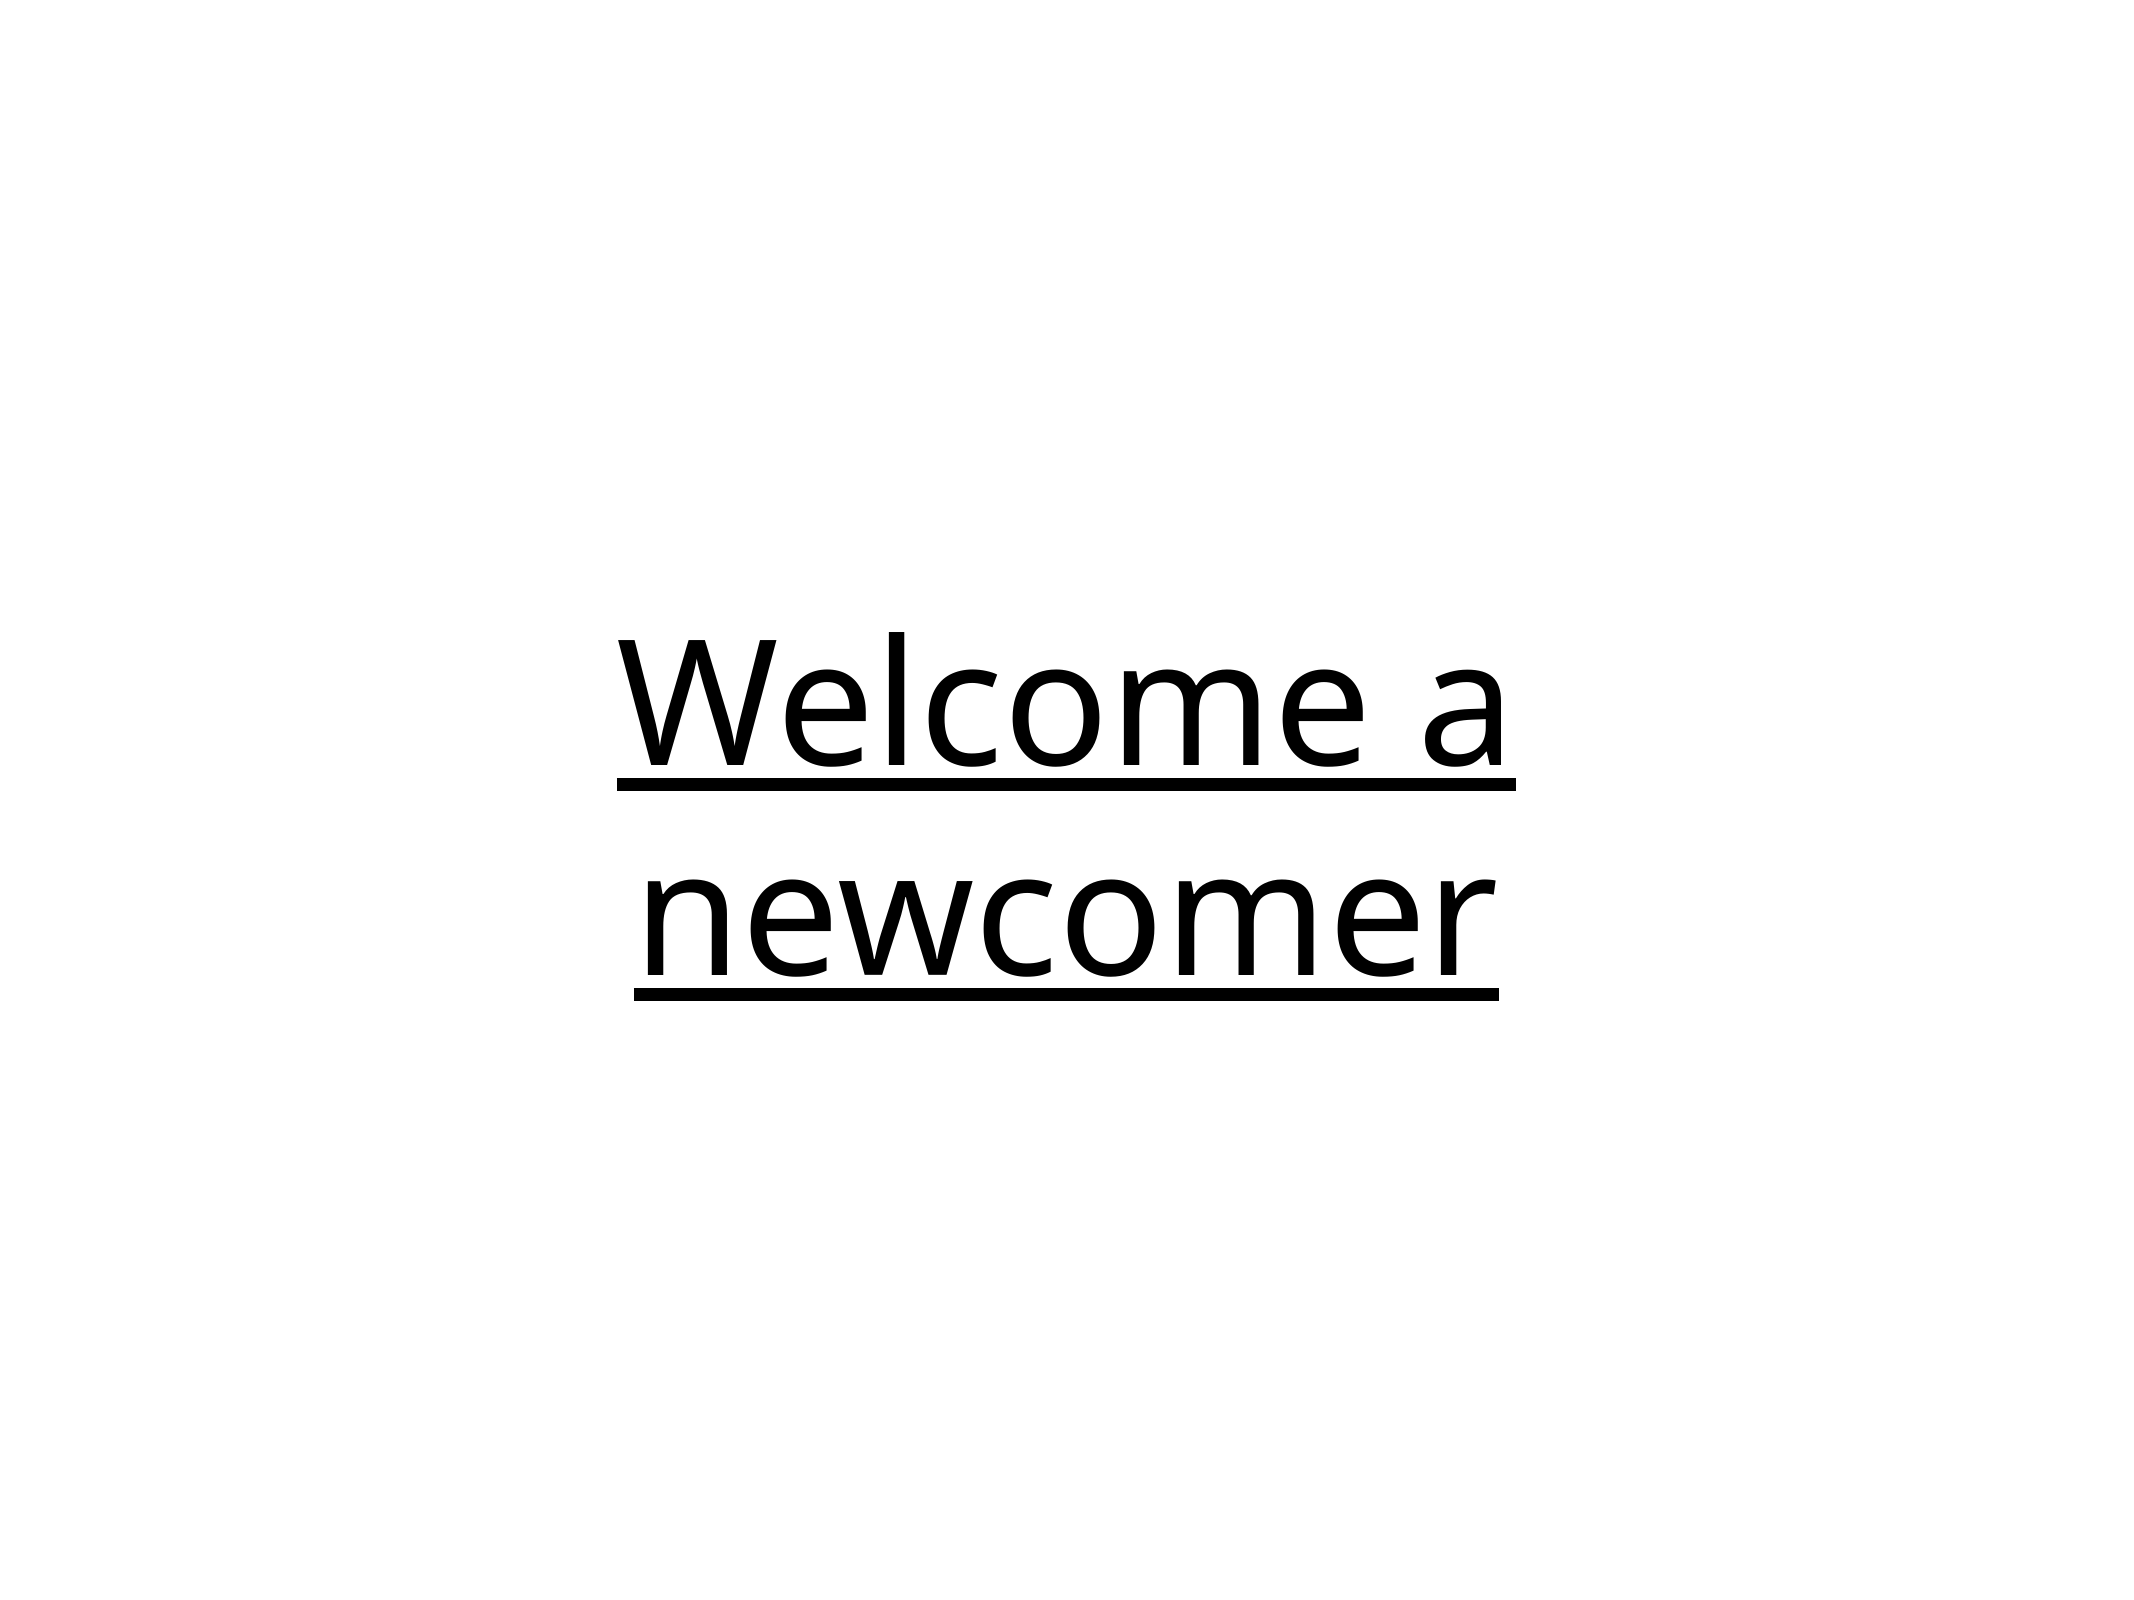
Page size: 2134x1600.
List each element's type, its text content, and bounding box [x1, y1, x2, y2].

title Welcome a newcomer [208, 487, 1925, 1113]
